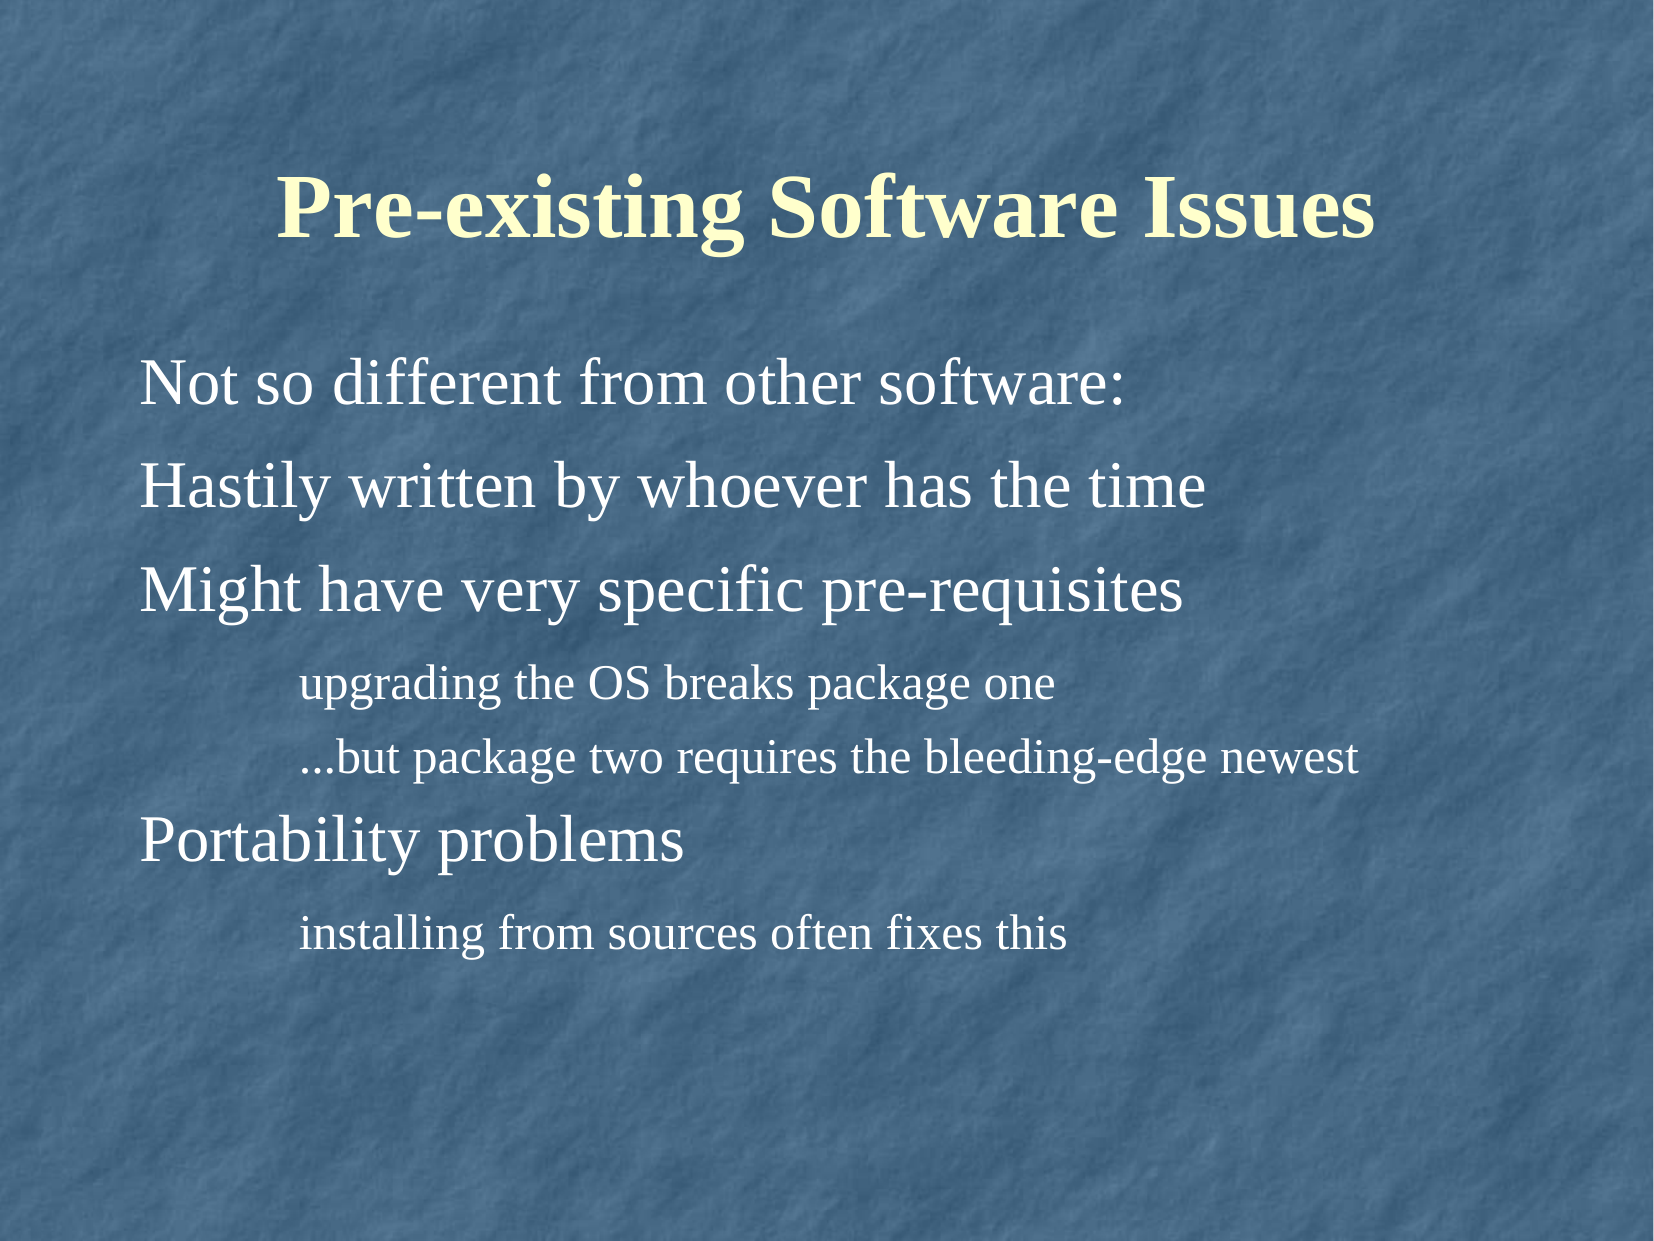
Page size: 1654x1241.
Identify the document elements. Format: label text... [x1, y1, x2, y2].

picture [0, 0, 1654, 1241]
list Not so different from other software: Hastily written by whoever has the time Might have very specific pre-requisites upgrading the OS breaks package one ...but package two requires the bleeding-edge newest Portability problems installing from sources often fixes this [121, 344, 1534, 1127]
title Pre-existing Software Issues [121, 102, 1534, 311]
